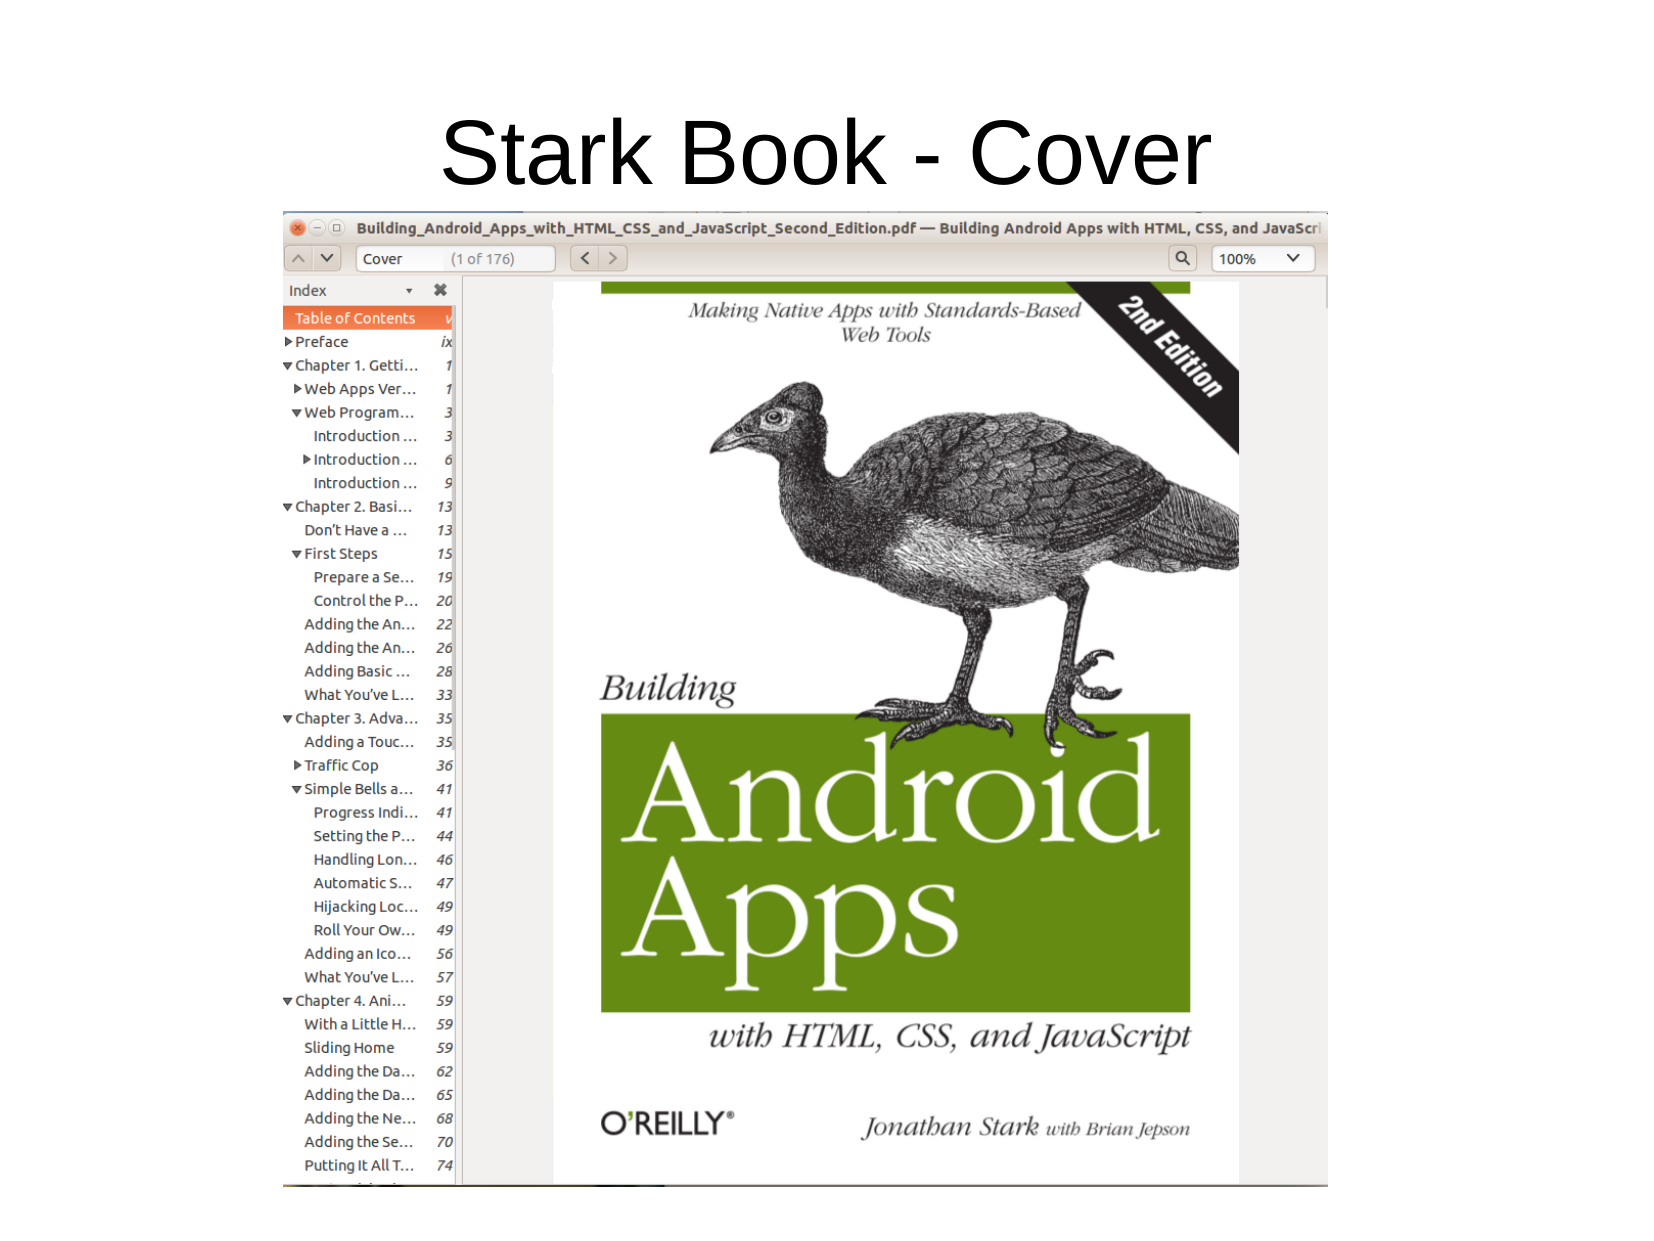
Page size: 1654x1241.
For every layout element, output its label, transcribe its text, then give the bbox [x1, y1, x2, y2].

picture [283, 211, 1328, 1187]
title Stark Book - Cover [82, 49, 1571, 257]
